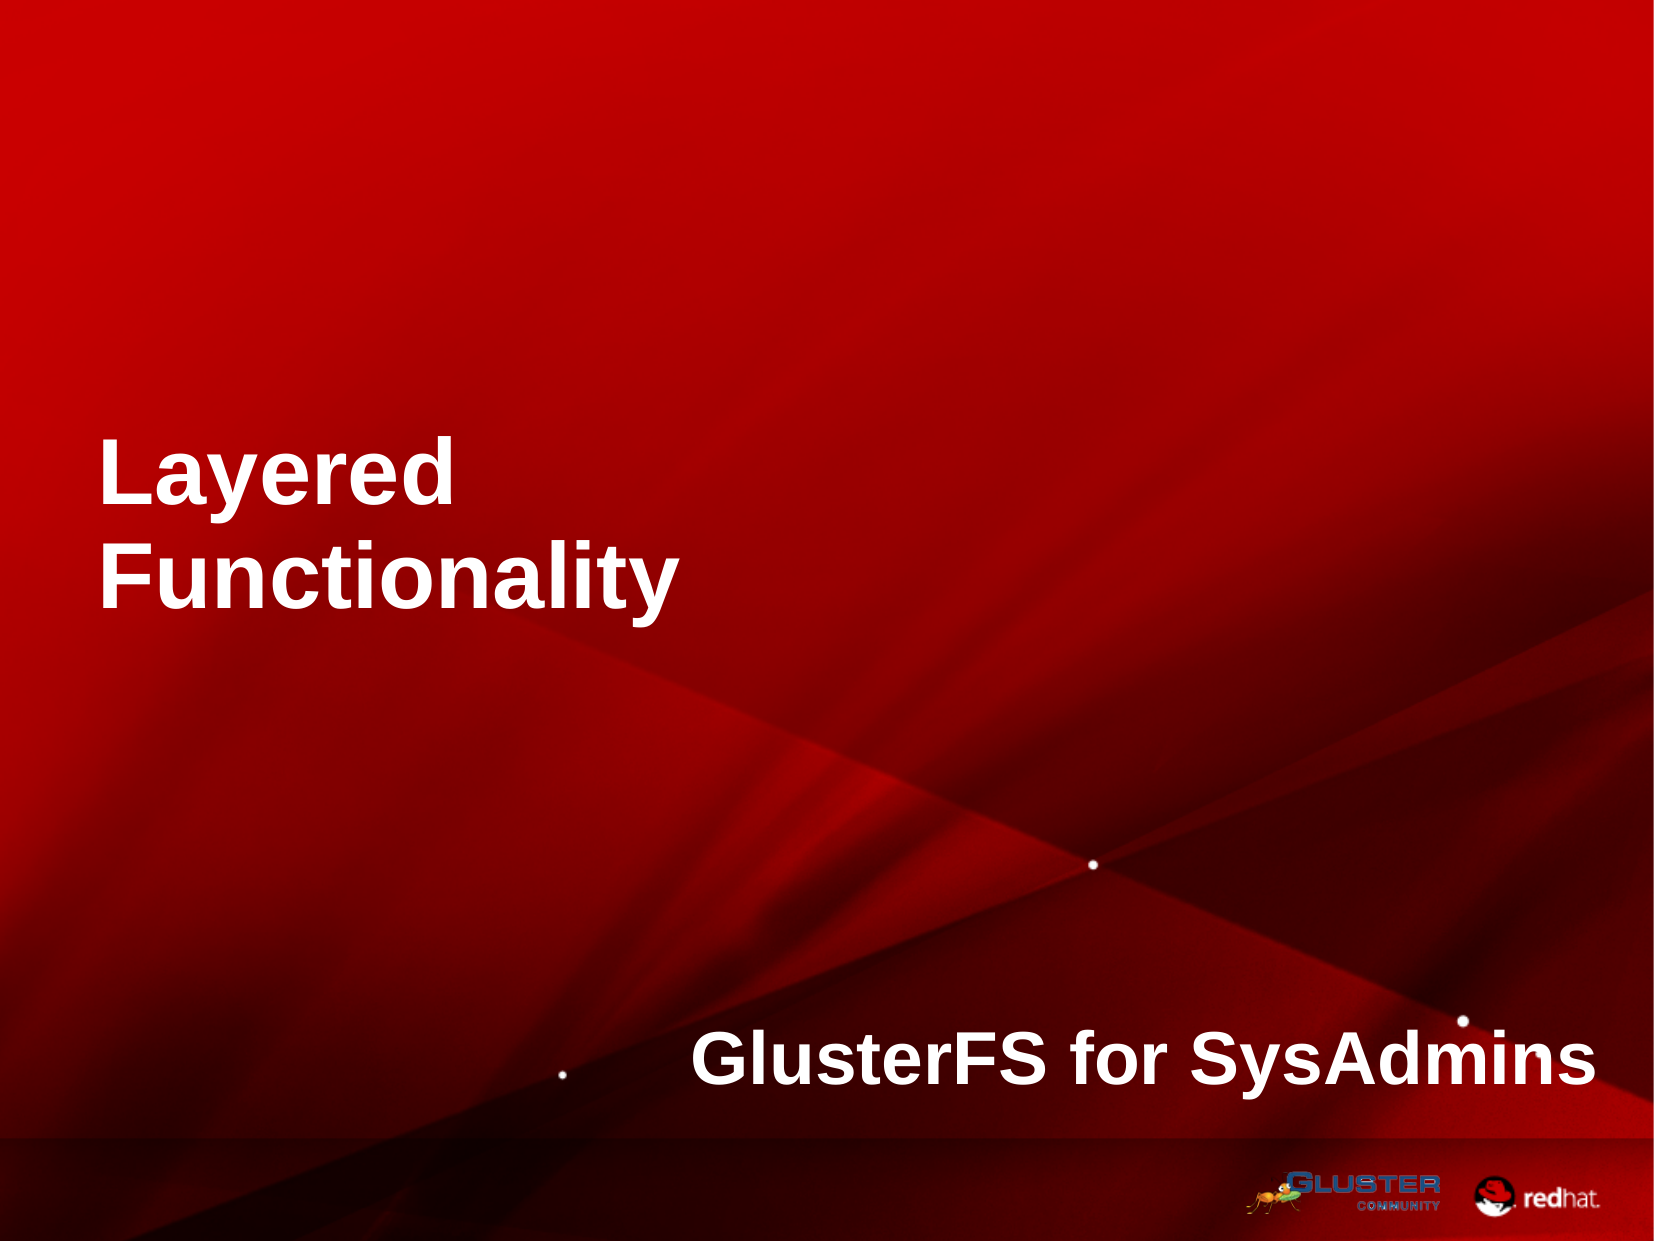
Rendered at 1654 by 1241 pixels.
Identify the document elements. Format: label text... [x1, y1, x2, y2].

picture [0, 0, 1654, 1241]
text_box GlusterFS for SysAdmins [675, 963, 1614, 1111]
title Layered Functionality [97, 419, 1586, 630]
